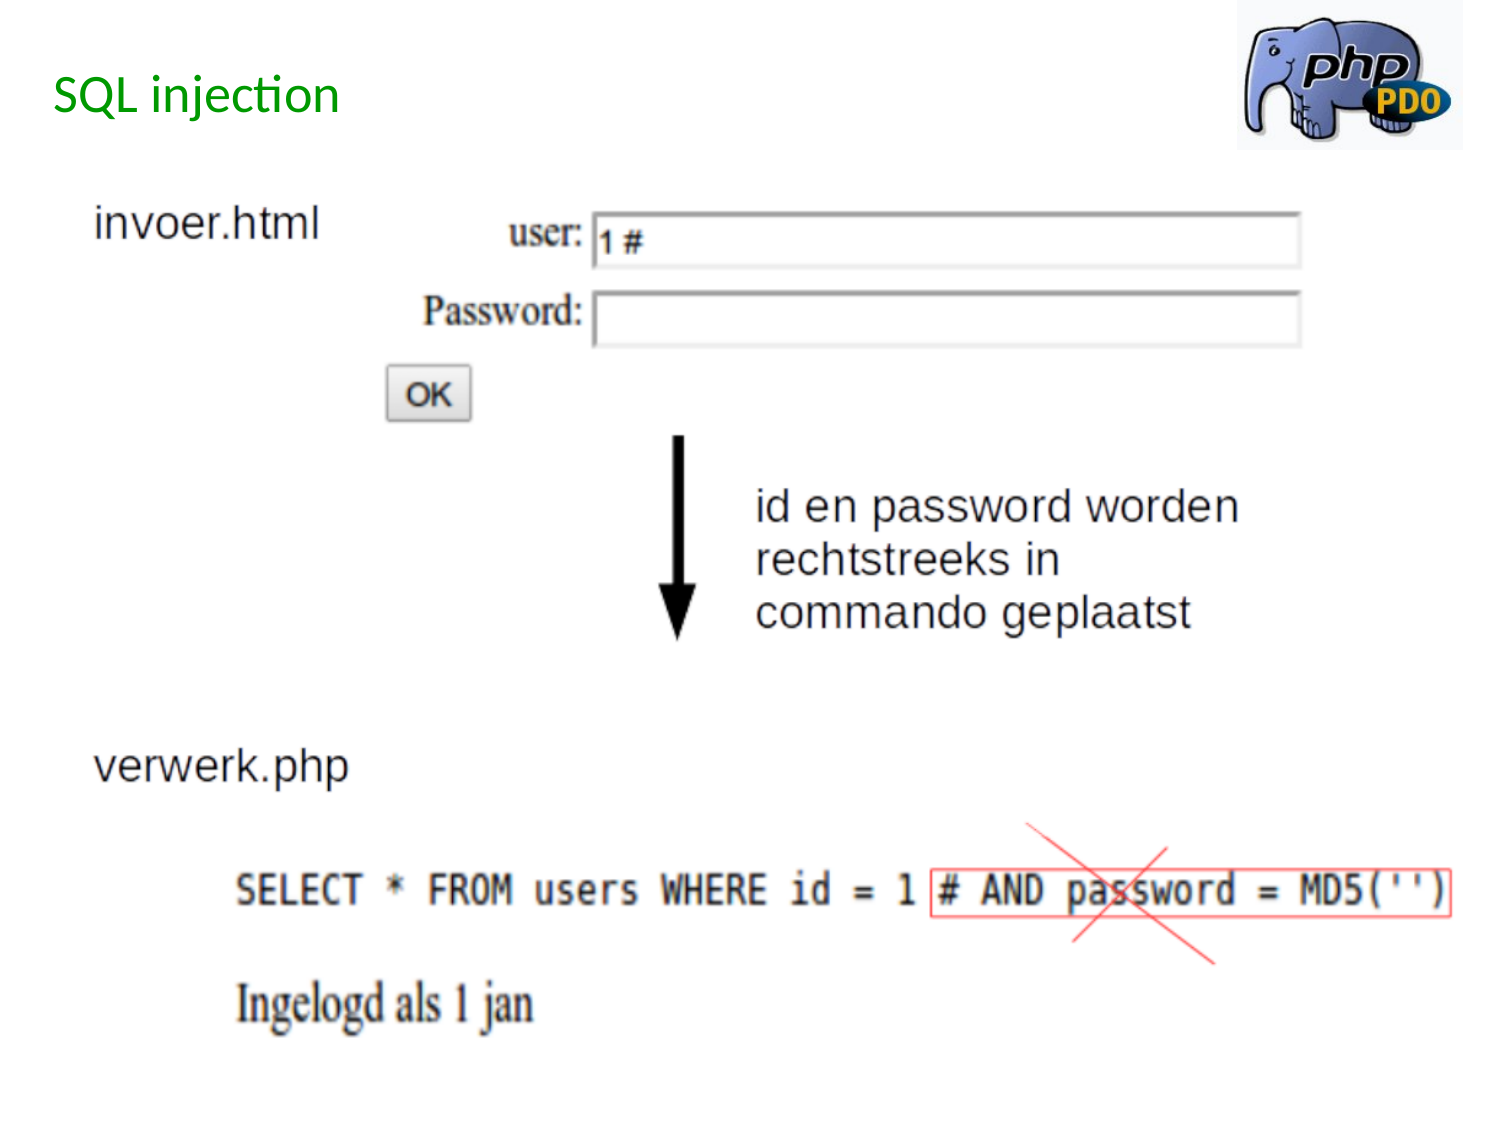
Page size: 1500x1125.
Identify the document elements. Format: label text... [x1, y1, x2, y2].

text_box SQL injection [39, 51, 1237, 131]
picture [20, 163, 1500, 1121]
picture [1237, 0, 1463, 150]
